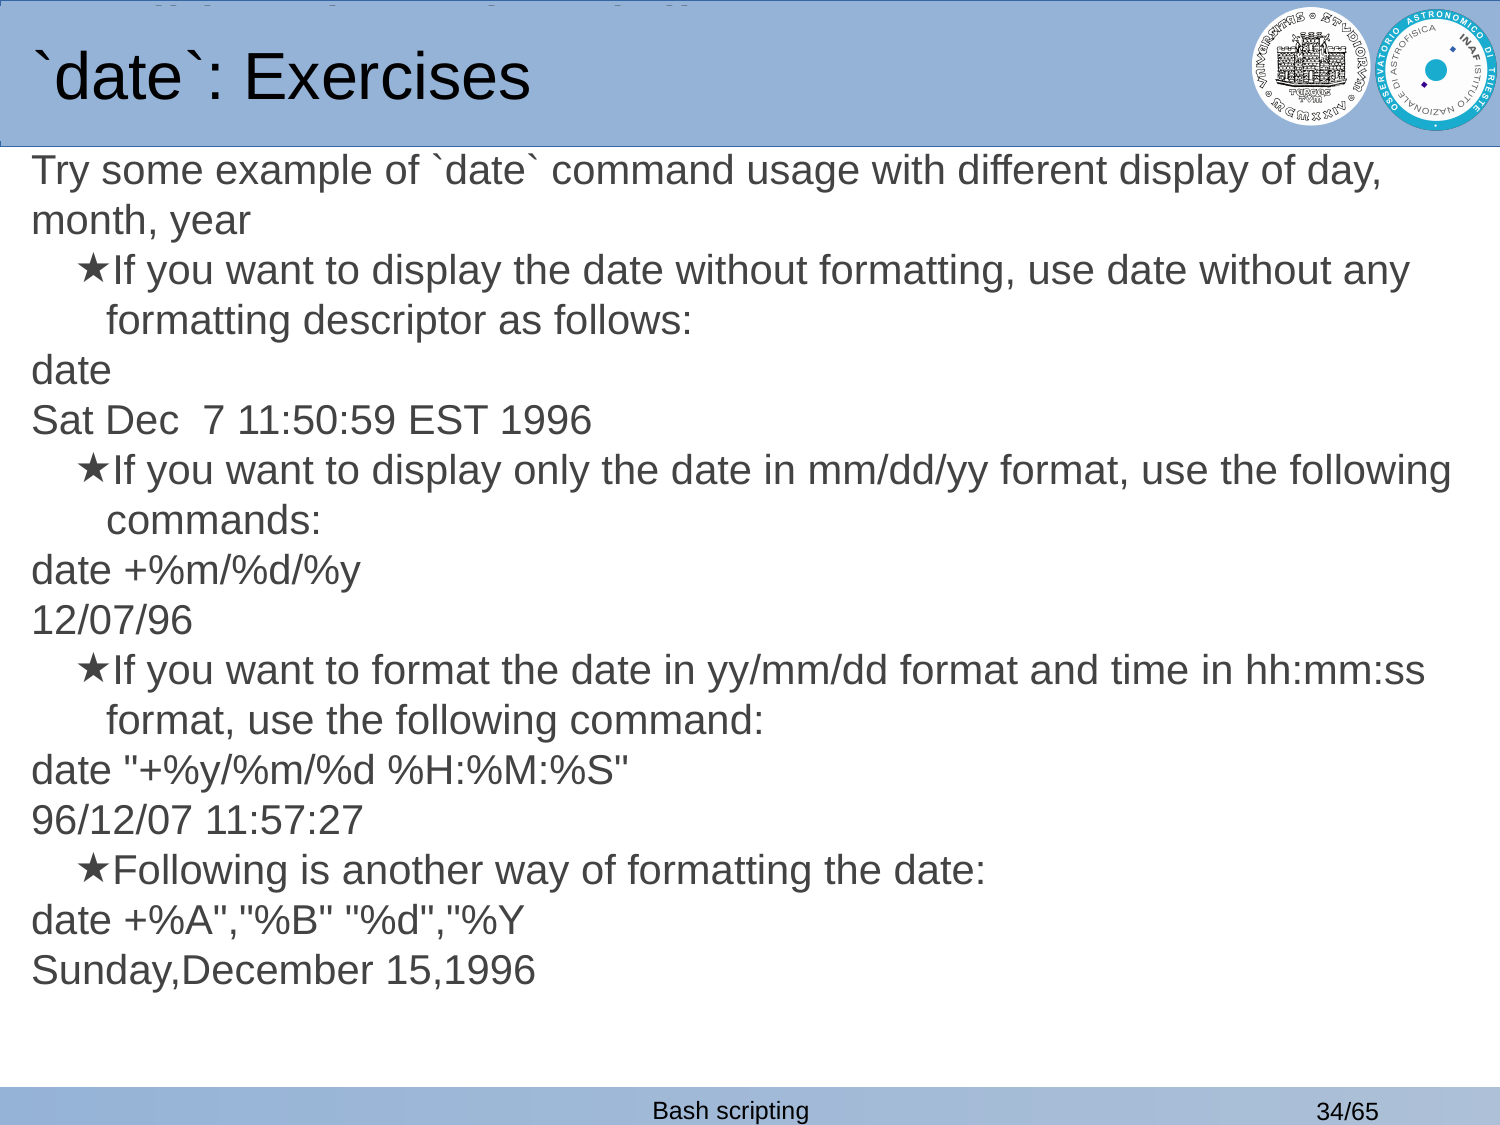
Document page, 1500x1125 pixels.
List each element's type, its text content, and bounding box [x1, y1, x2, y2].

title Traditional service delivery [0, 0, 1500, 135]
text_box `date`: Exercises [0, 5, 1232, 141]
list Try some example of `date` command usage with different display of day, month, year If you want to display the date without formatting, use date without any formatting descriptor as follows: date Sat Dec 7 11:50:59 EST 1996 If you want to display only the date in mm/dd/yy format, use the following commands: date +%m/%d/%y 12/07/96 If you want to format the date in yy/mm/dd format and time in hh:mm:ss format, use the following command: date "+%y/%m/%d %H:%M:%S" 96/12/07 11:57:27 Following is another way of formatting the date: date +%A","%B" "%d","%Y Sunday,December 15,1996 [16, 135, 1500, 1081]
